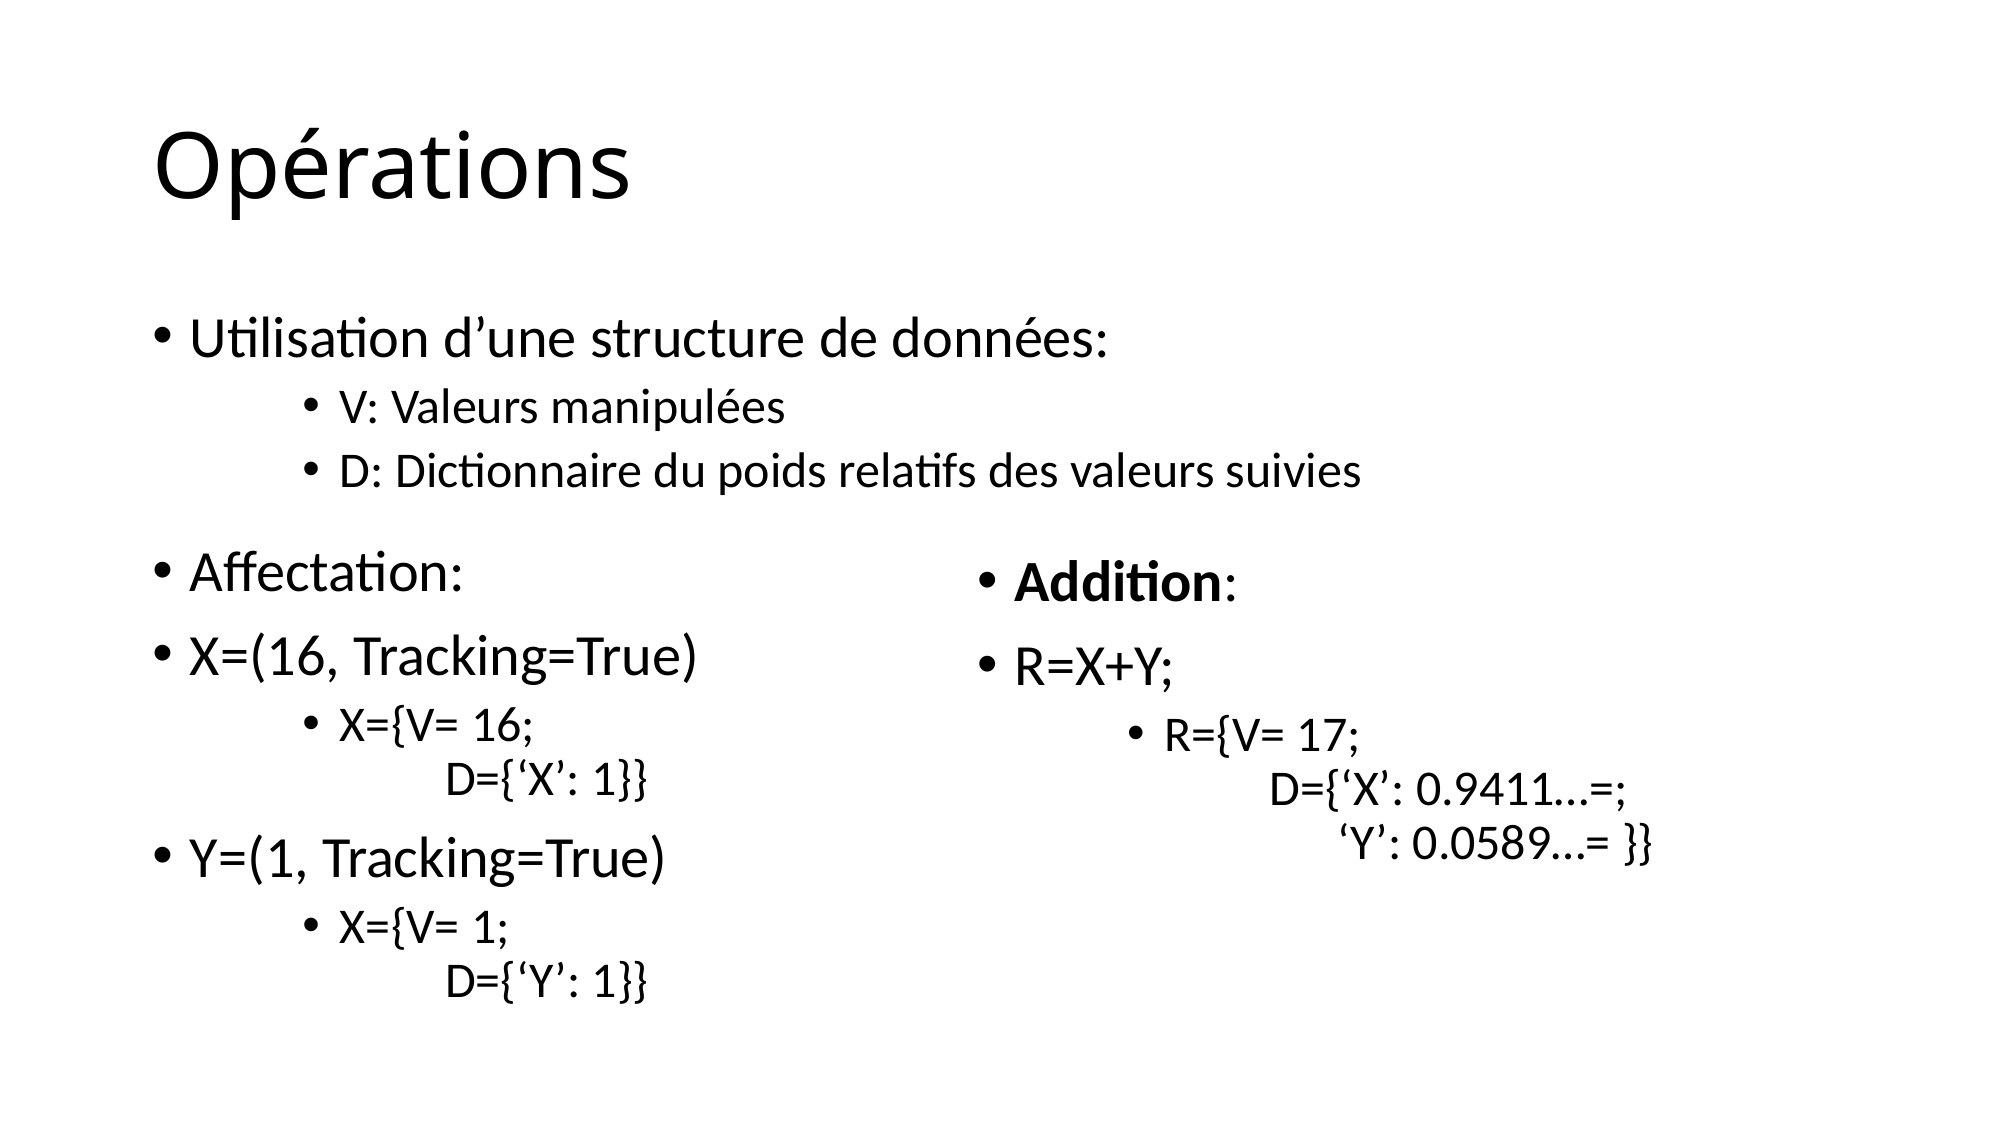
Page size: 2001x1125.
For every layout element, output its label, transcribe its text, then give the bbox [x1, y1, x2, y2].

text_box Addition: R=X+Y; R={V= 17; D={‘X’: 0.9411…=; ‘Y’: 0.0589…= }} [962, 543, 1863, 1094]
title Opérations [137, 59, 1863, 278]
list Utilisation d’une structure de données: V: Valeurs manipulées D: Dictionnaire du poids relatifs des valeurs suivies [137, 299, 1863, 578]
text_box Affectation: X=(16, Tracking=True) X={V= 16; D={‘X’: 1}} Y=(1, Tracking=True) X={V= 1; D={‘Y’: 1}} [137, 533, 883, 1084]
